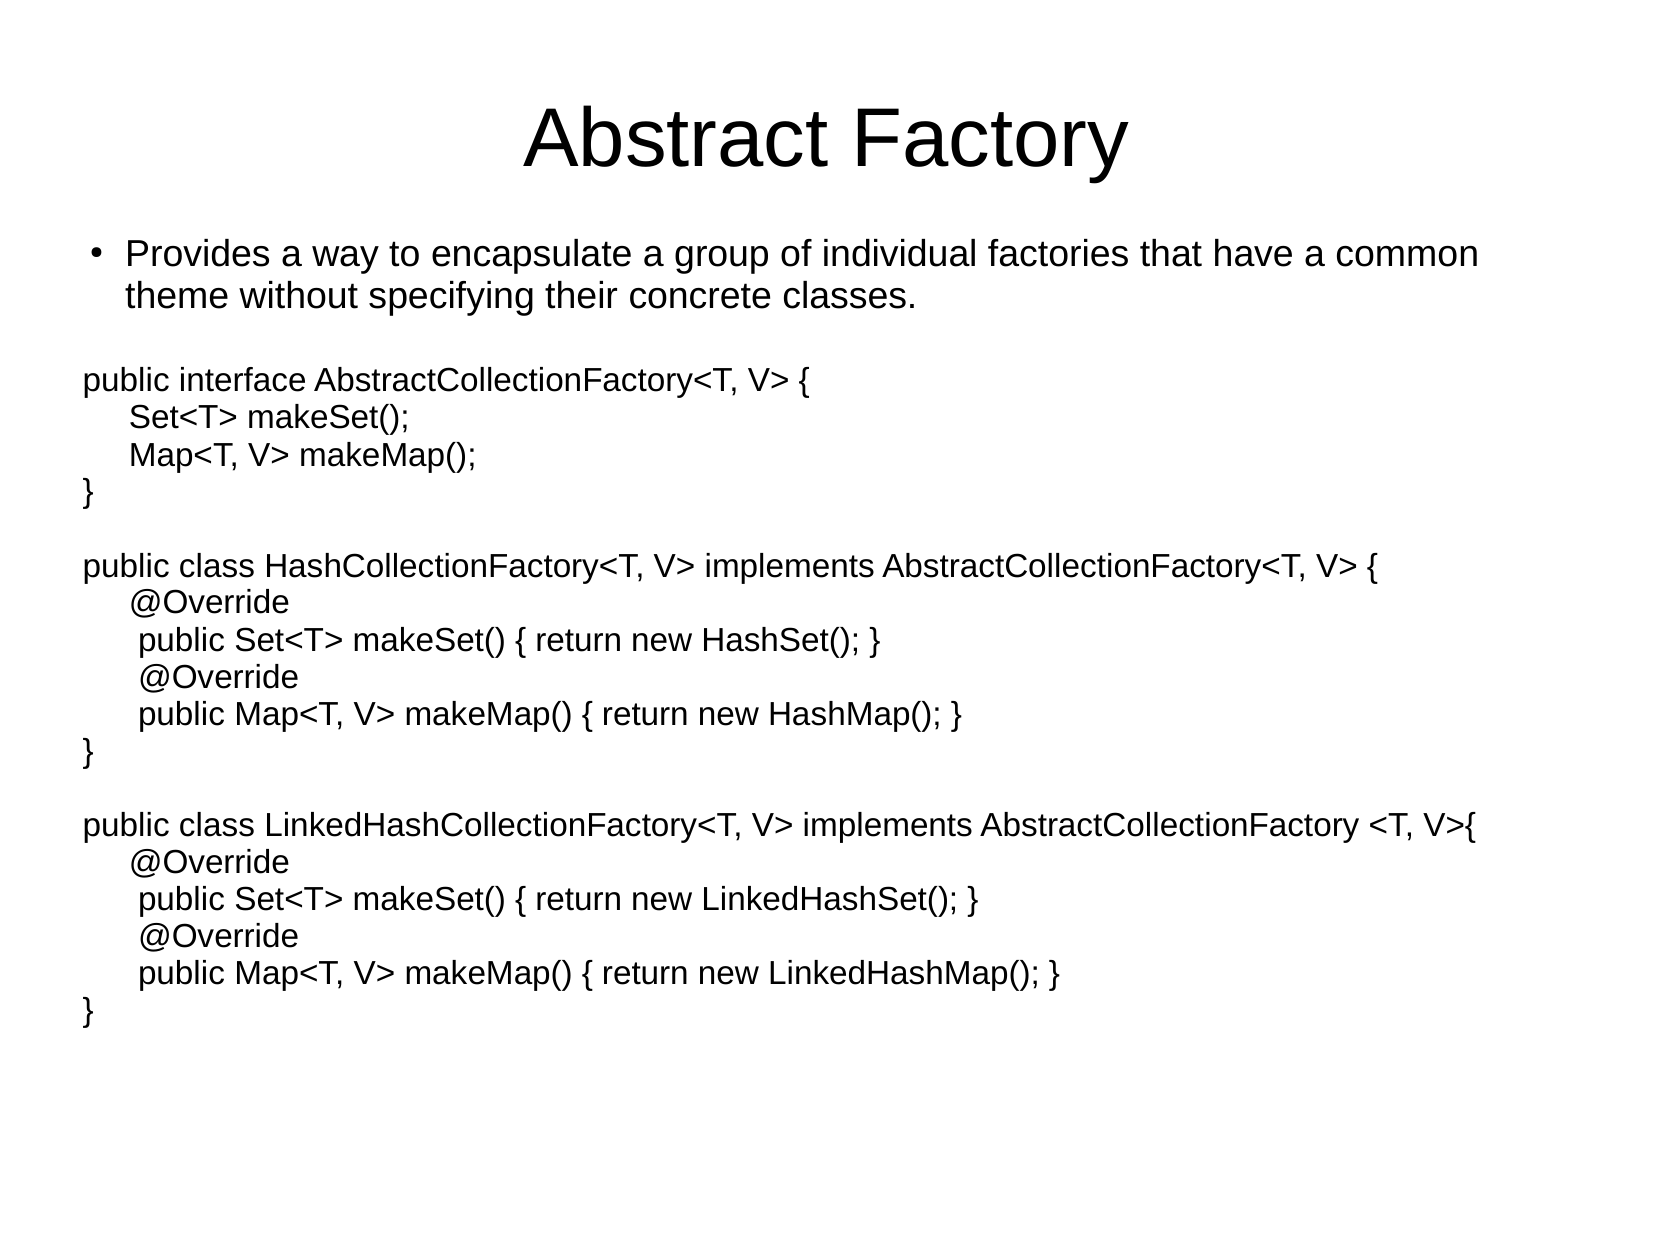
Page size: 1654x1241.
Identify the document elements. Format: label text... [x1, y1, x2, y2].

subtitle public interface AbstractCollectionFactory<T, V> { Set<T> makeSet(); Map<T, V> makeMap(); } public class HashCollectionFactory<T, V> implements AbstractCollectionFactory<T, V> { @Override public Set<T> makeSet() { return new HashSet(); } @Override public Map<T, V> makeMap() { return new HashMap(); } } public class LinkedHashCollectionFactory<T, V> implements AbstractCollectionFactory <T, V>{ @Override public Set<T> makeSet() { return new LinkedHashSet(); } @Override public Map<T, V> makeMap() { return new LinkedHashMap(); } } [82, 250, 1571, 1141]
text_box Provides a way to encapsulate a group of individual factories that have a common theme without specifying their concrete classes. [75, 225, 1531, 324]
title Abstract Factory [82, 49, 1571, 226]
